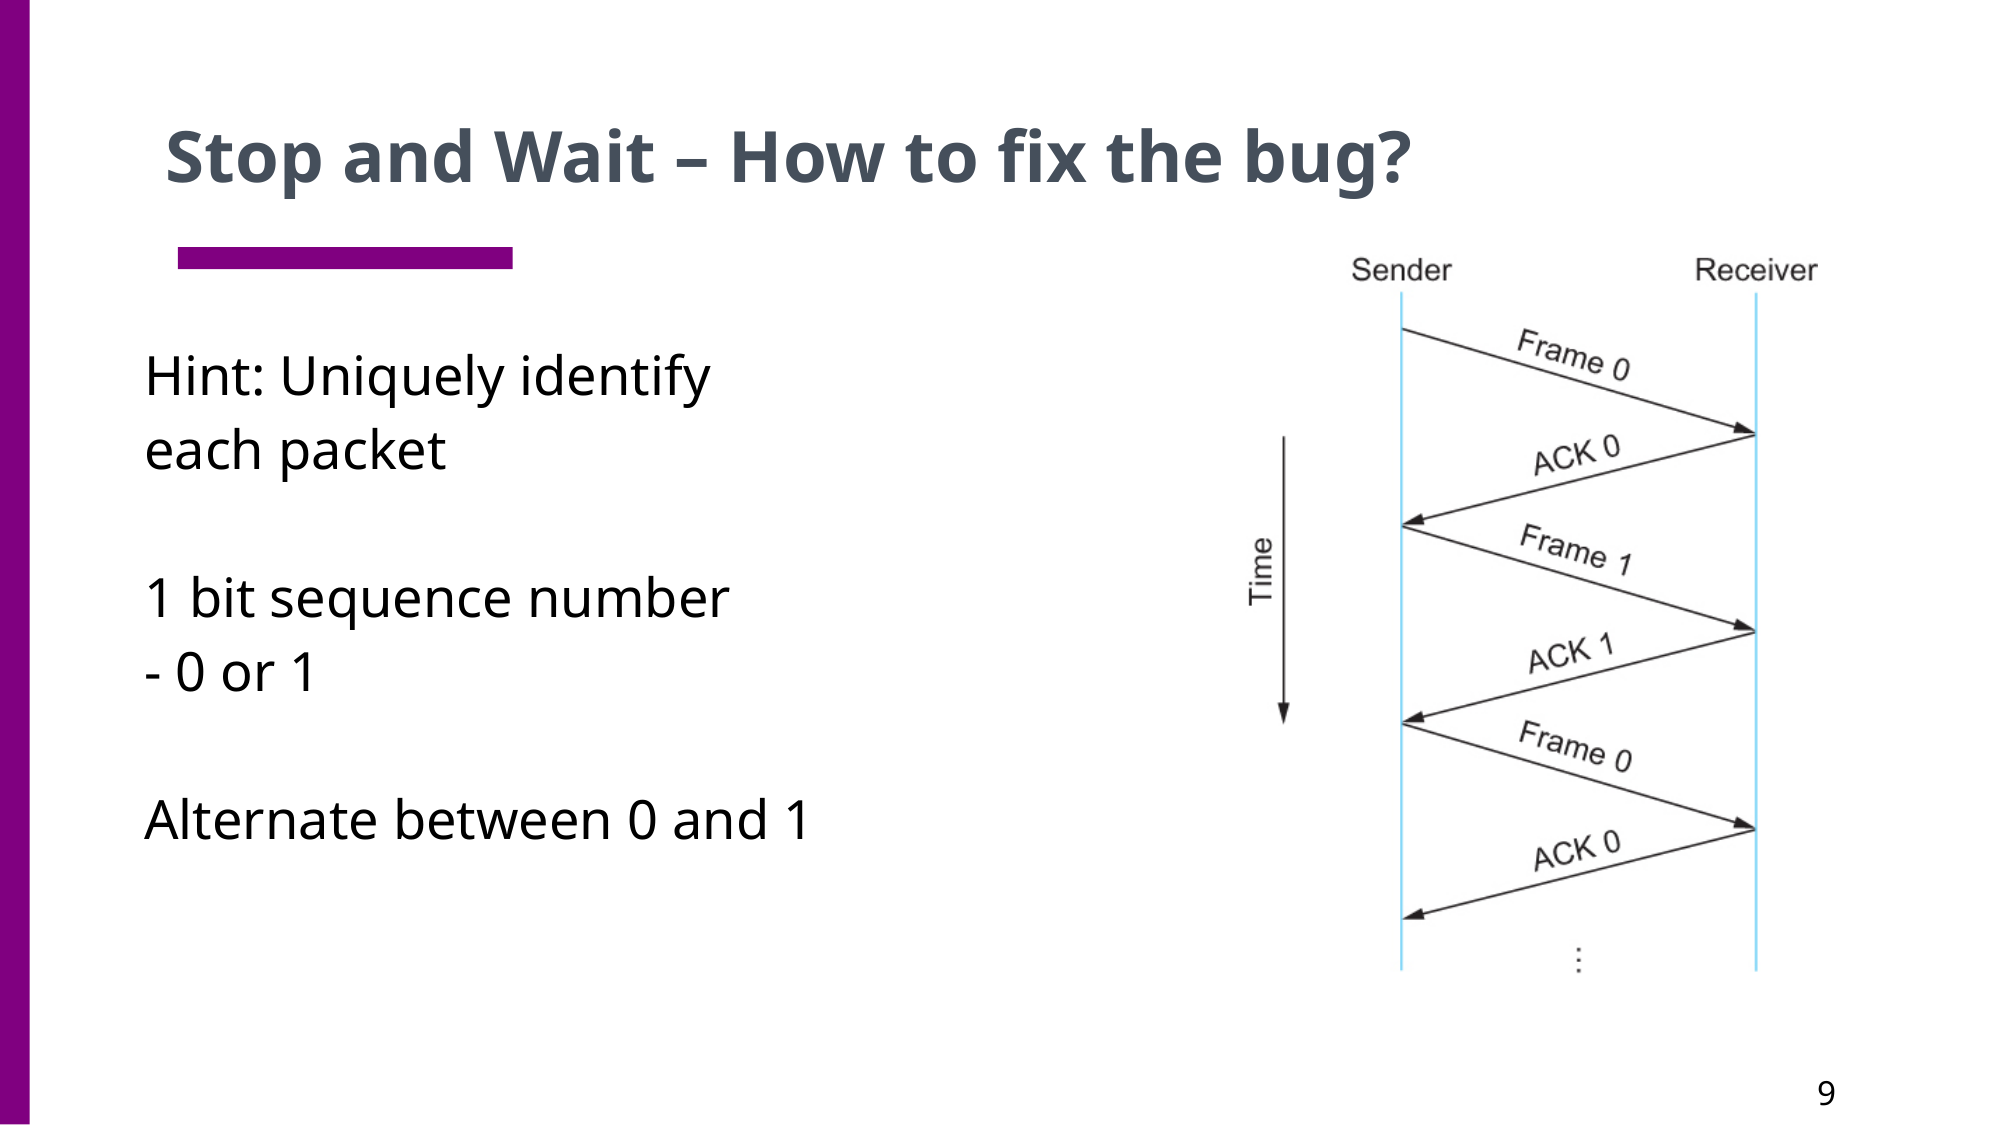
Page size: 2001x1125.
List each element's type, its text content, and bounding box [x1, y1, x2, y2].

picture [1245, 254, 1818, 976]
text_box Stop and Wait – How to fix the bug? [151, 0, 1849, 212]
text_box Hint: Uniquely identify each packet 1 bit sequence number - 0 or 1 Alternate between 0 and 1 [129, 329, 871, 1072]
